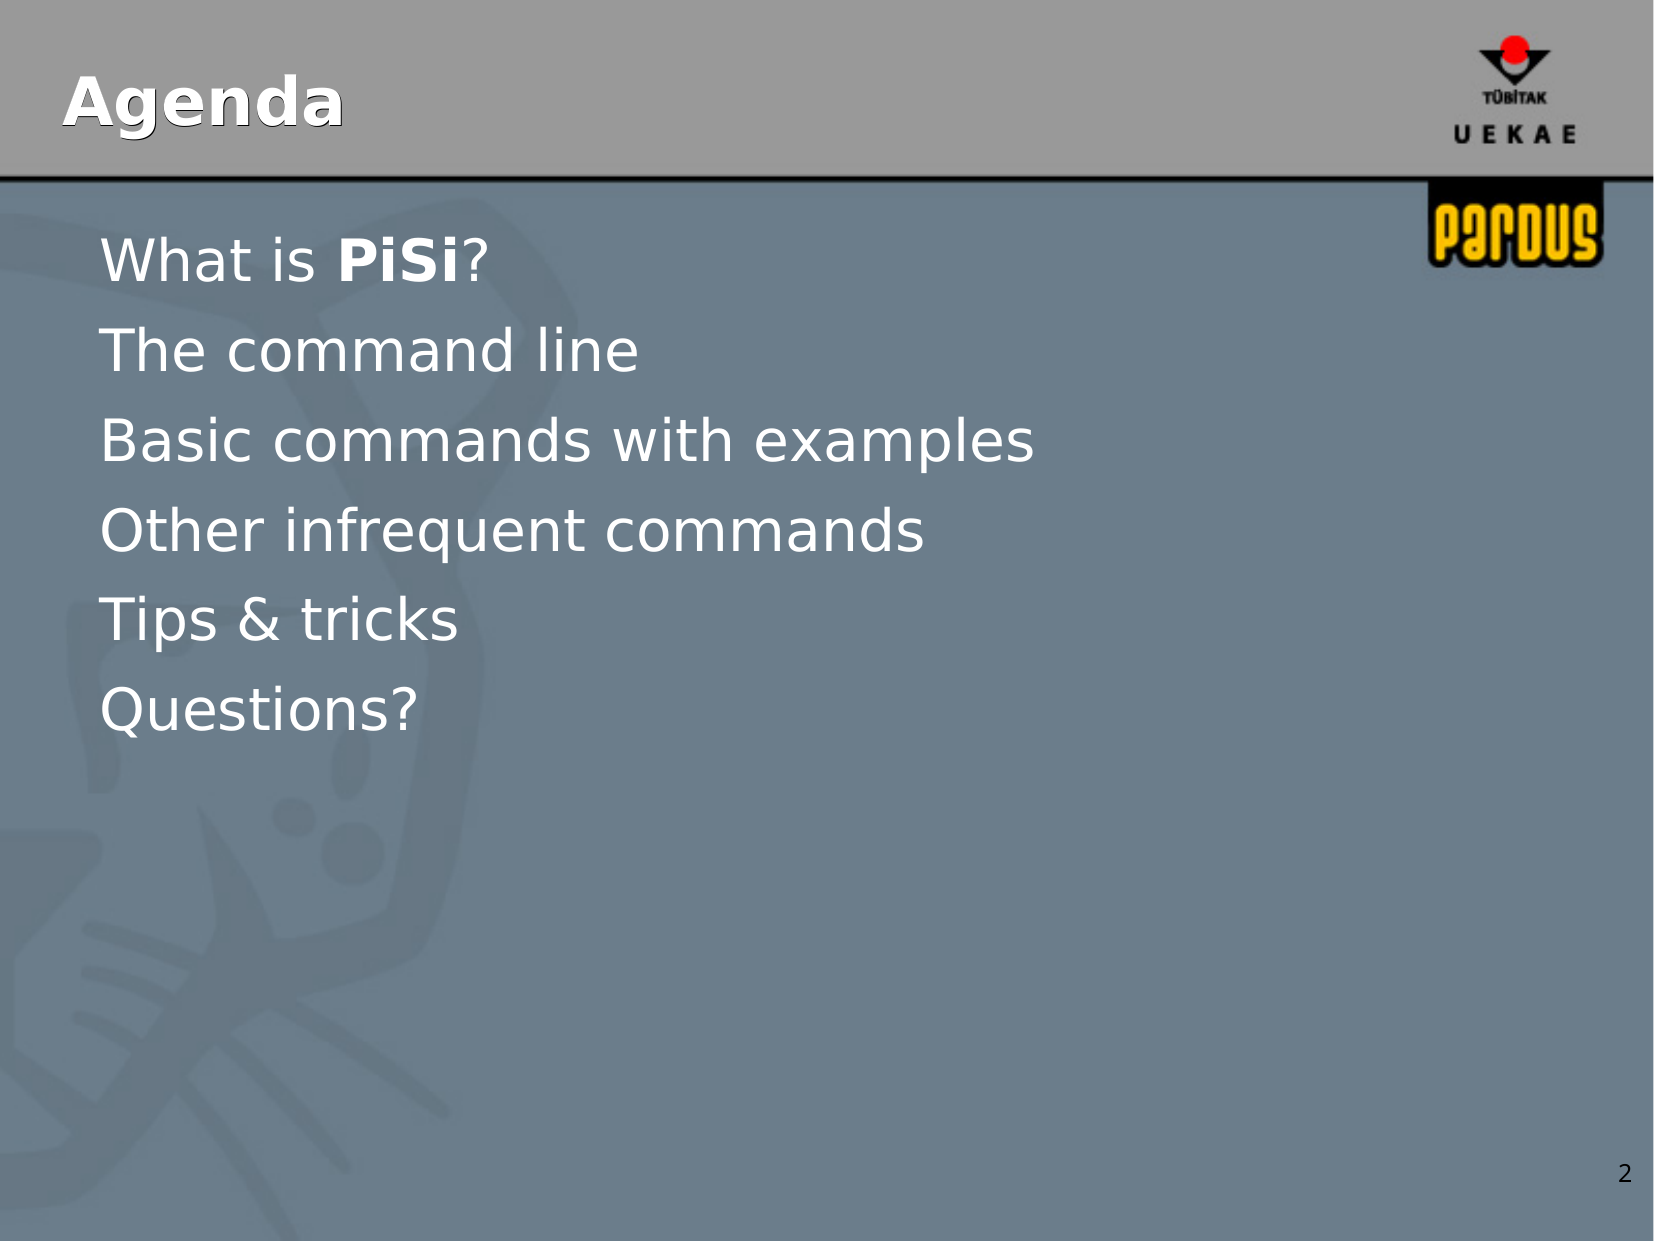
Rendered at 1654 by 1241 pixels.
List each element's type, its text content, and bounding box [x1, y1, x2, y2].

title Agenda [47, 43, 1460, 158]
list What is PiSi? The command line Basic commands with examples Other infrequent commands Tips & tricks Questions? [84, 216, 1456, 749]
picture [0, 0, 1654, 1241]
